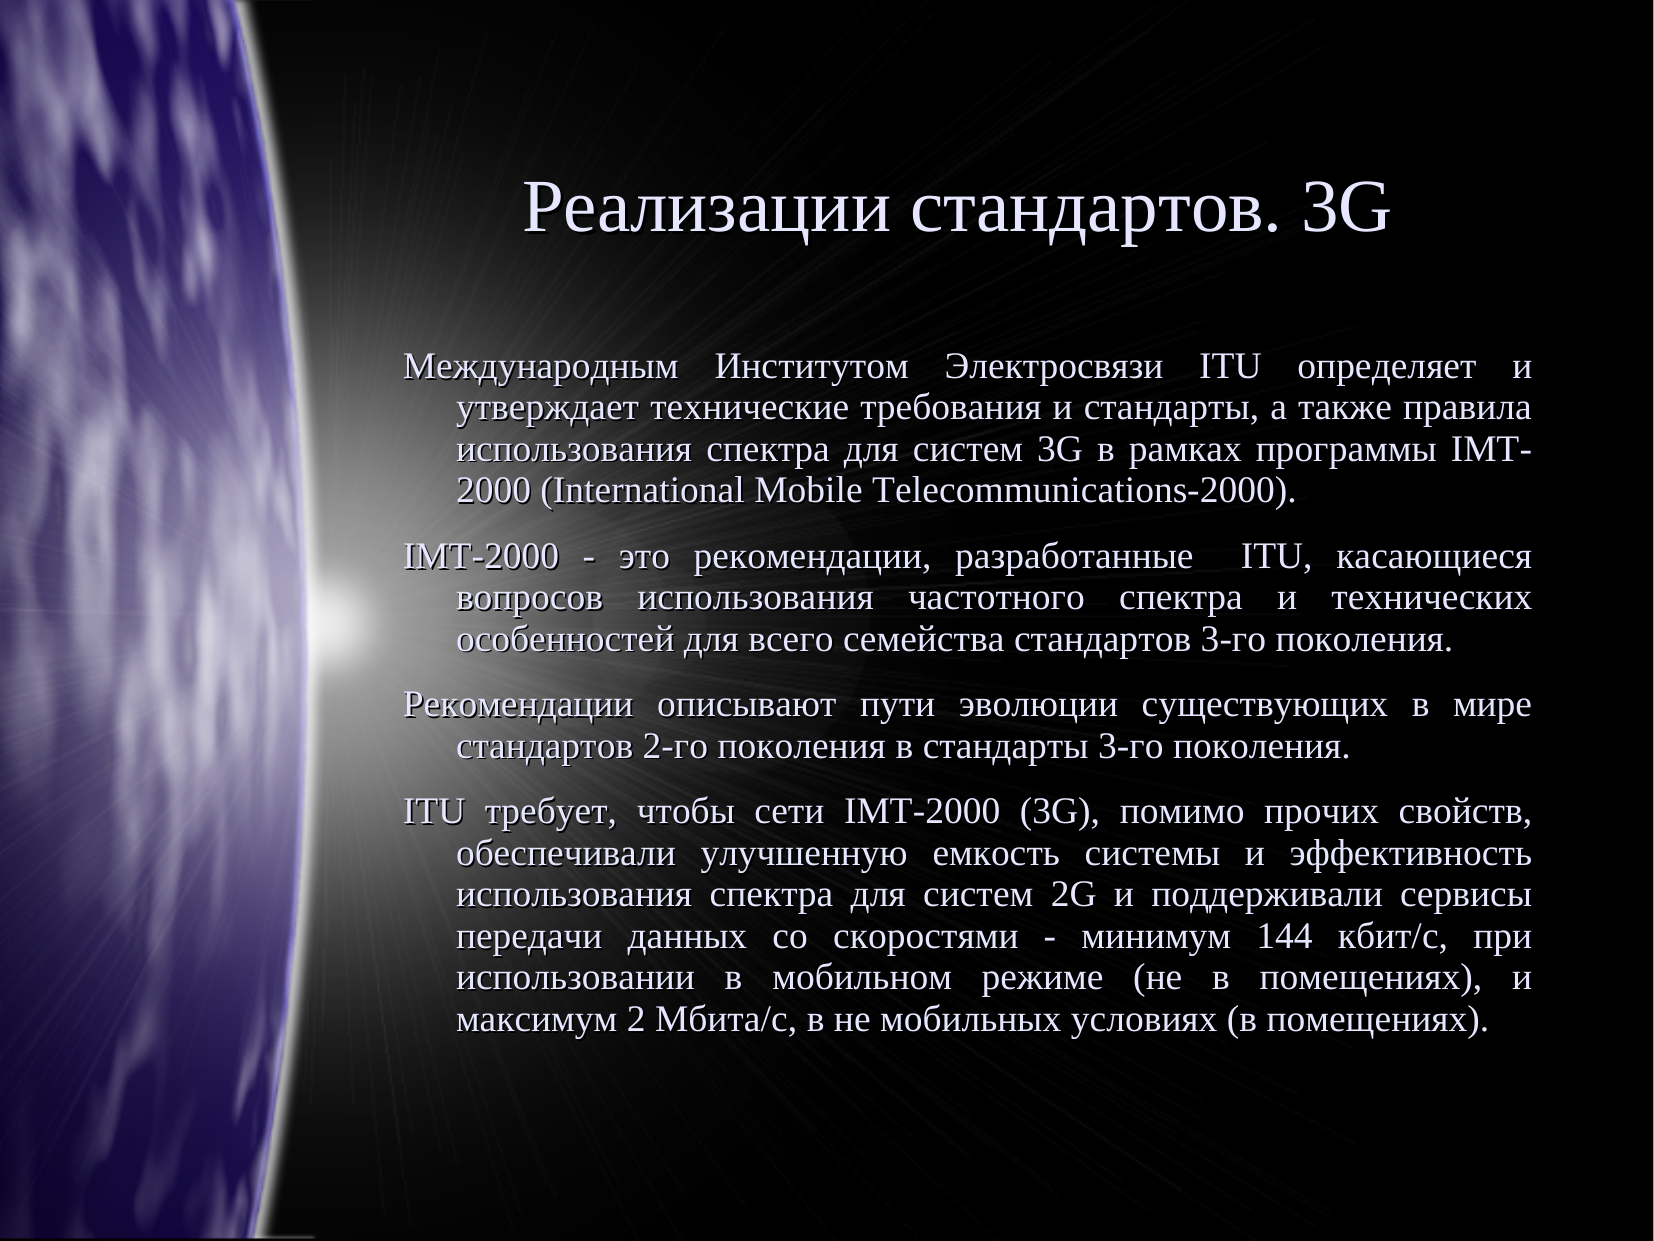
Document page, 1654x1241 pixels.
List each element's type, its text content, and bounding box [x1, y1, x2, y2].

picture [0, 0, 1654, 1241]
list Международным Институтом Электросвязи ITU определяет и утверждает технические требования и стандарты, а также правила использования спектра для систем 3G в рамках программы IMT-2000 (International Mobile Telecommunications-2000). IMT-2000 - это рекомендации, разработанные ITU, касающиеся вопросов использования частотного спектра и технических особенностей для всего семейства стандартов 3-го поколения. Рекомендации описывают пути эволюции существующих в мире стандартов 2-го поколения в стандарты 3-го поколения. ITU требует, чтобы сети IMT-2000 (3G), помимо прочих свойств, обеспечивали улучшенную емкость системы и эффективность использования спектра для систем 2G и поддерживали сервисы передачи данных со скоростями - минимум 144 кбит/с, при использовании в мобильном режиме (не в помещениях), и максимум 2 Мбита/с, в не мобильных условиях (в помещениях). [385, 344, 1534, 1112]
title Реализации стандартов. 3G [383, 102, 1534, 311]
